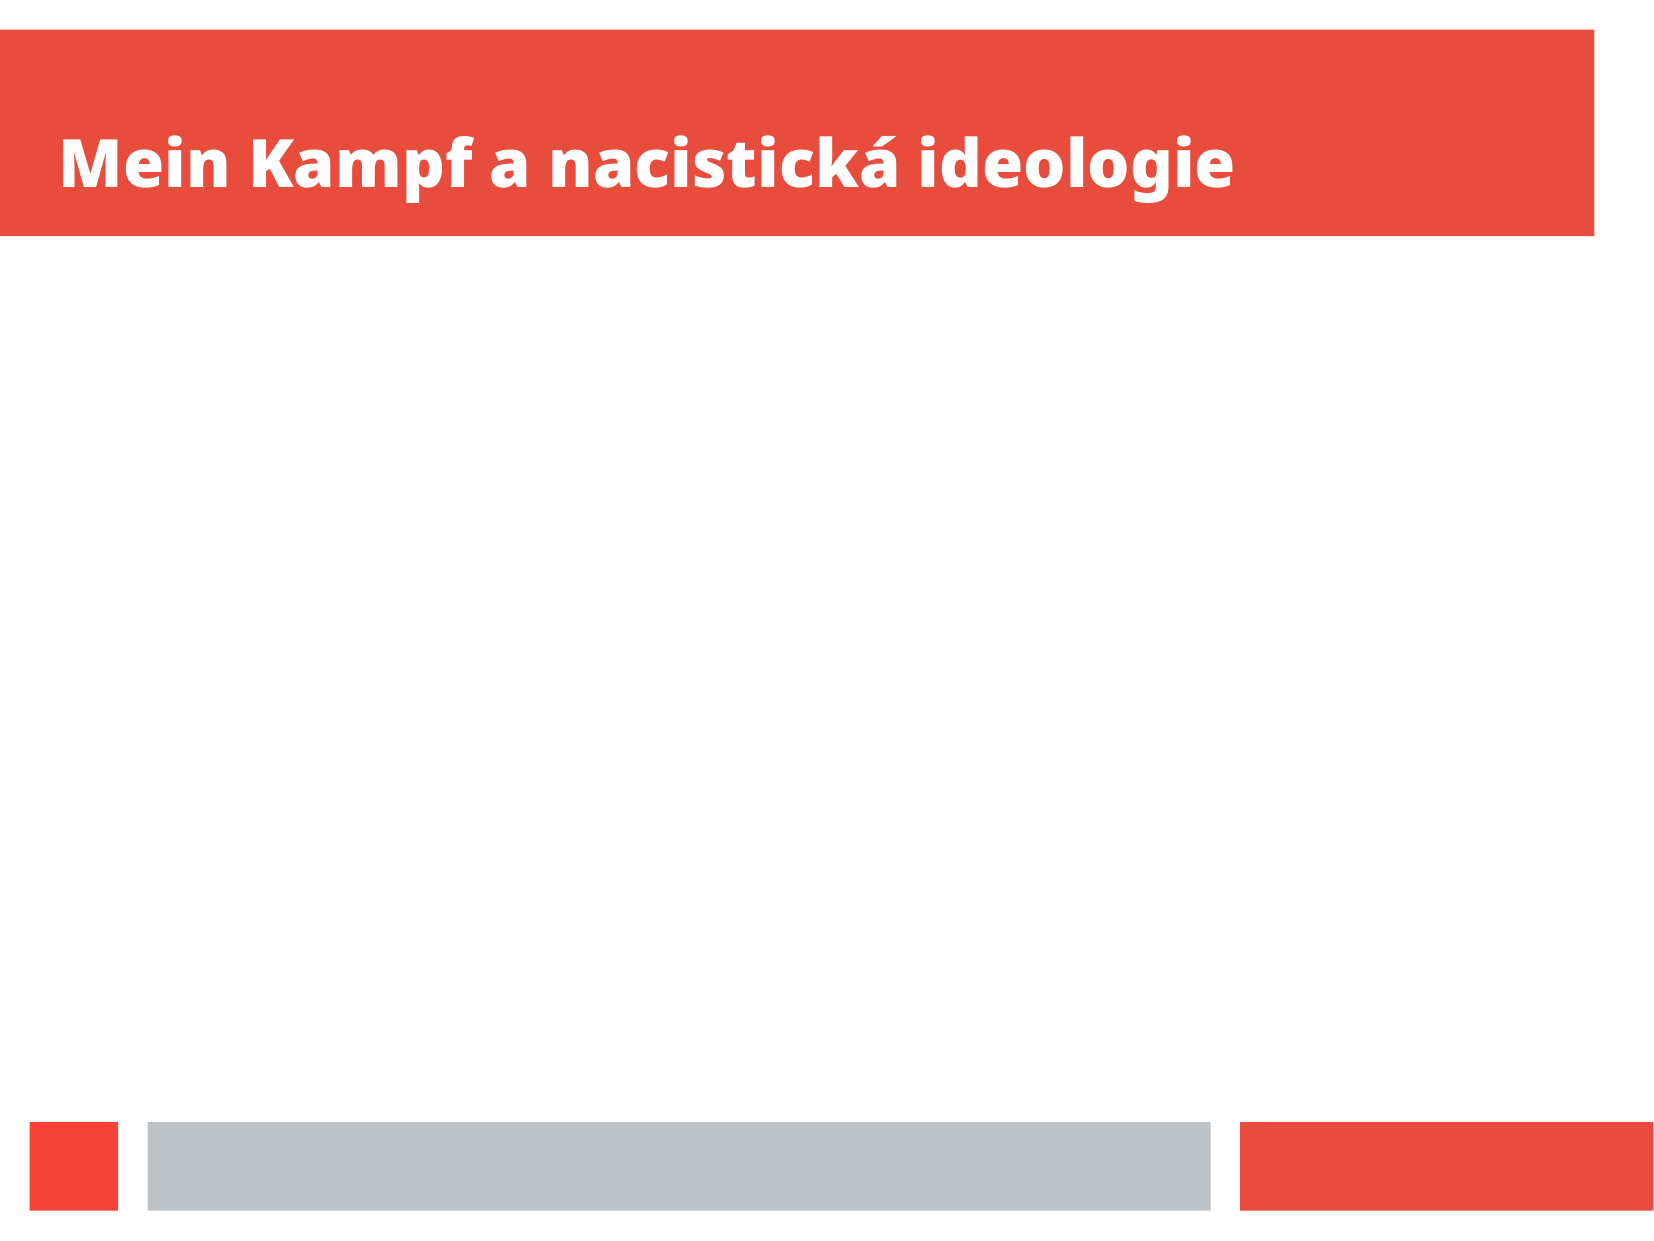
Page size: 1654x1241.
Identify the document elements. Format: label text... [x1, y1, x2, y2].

title Mein Kampf a nacistická ideologie [59, 59, 1595, 207]
